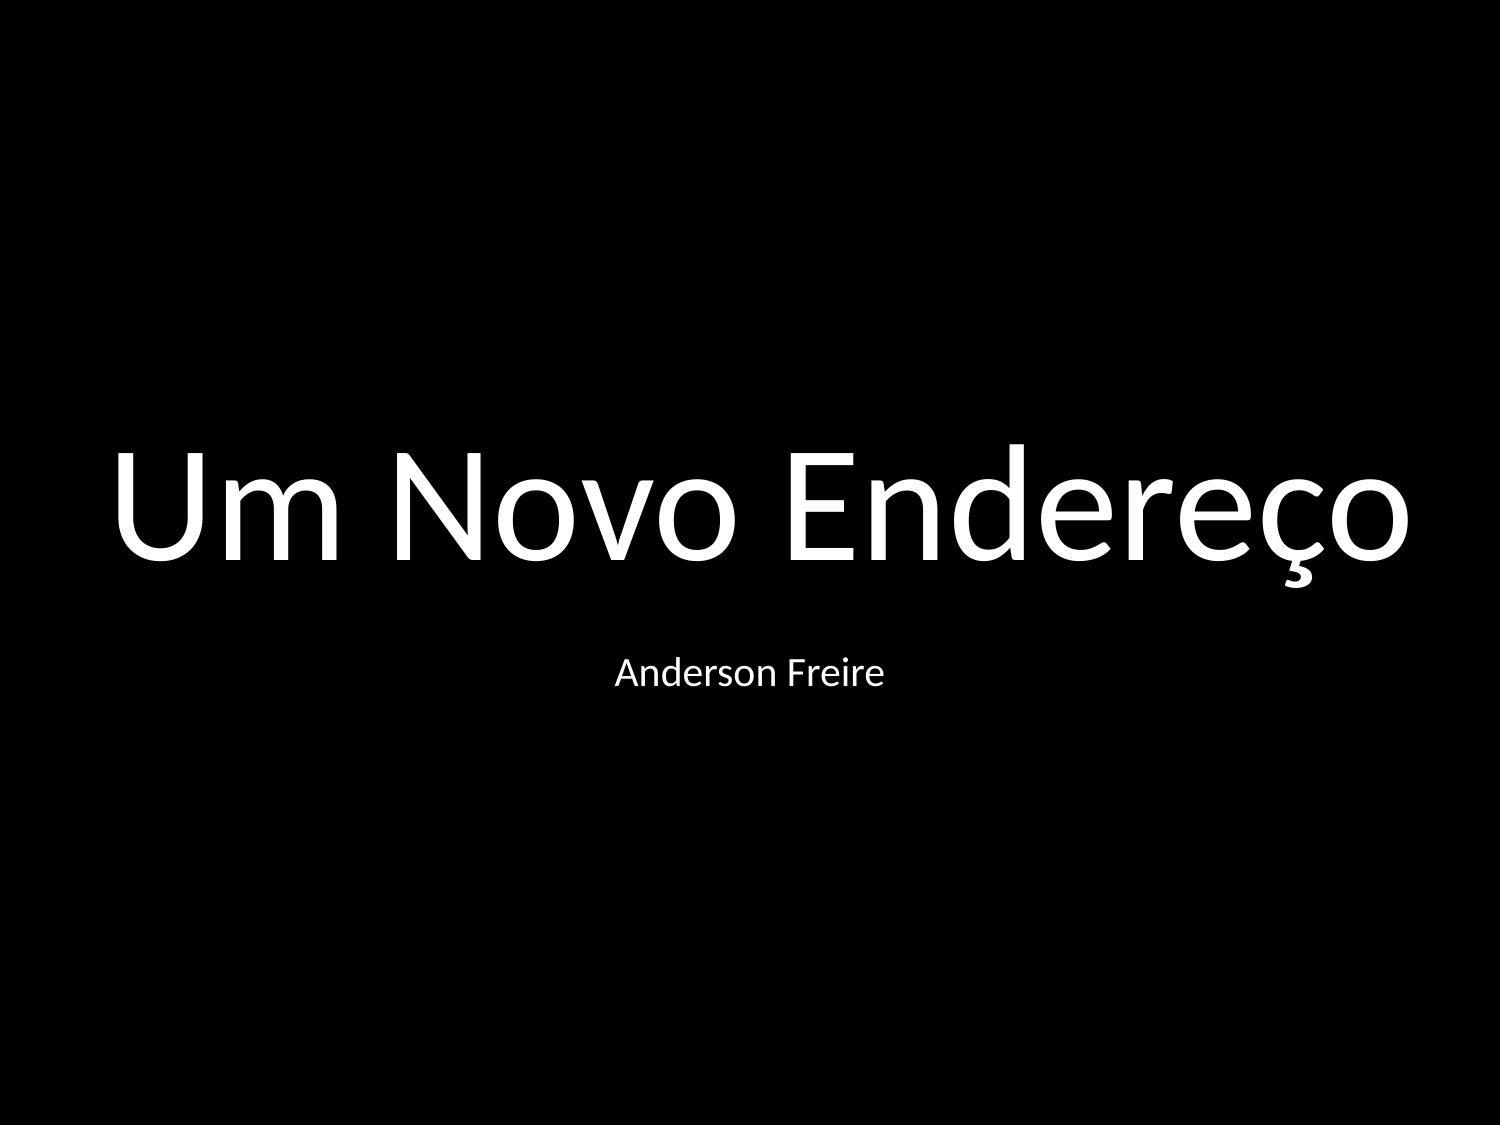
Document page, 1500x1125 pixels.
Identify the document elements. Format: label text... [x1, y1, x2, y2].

title Um Novo Endereço [35, 349, 1489, 638]
subtitle Anderson Freire [225, 637, 1275, 925]
